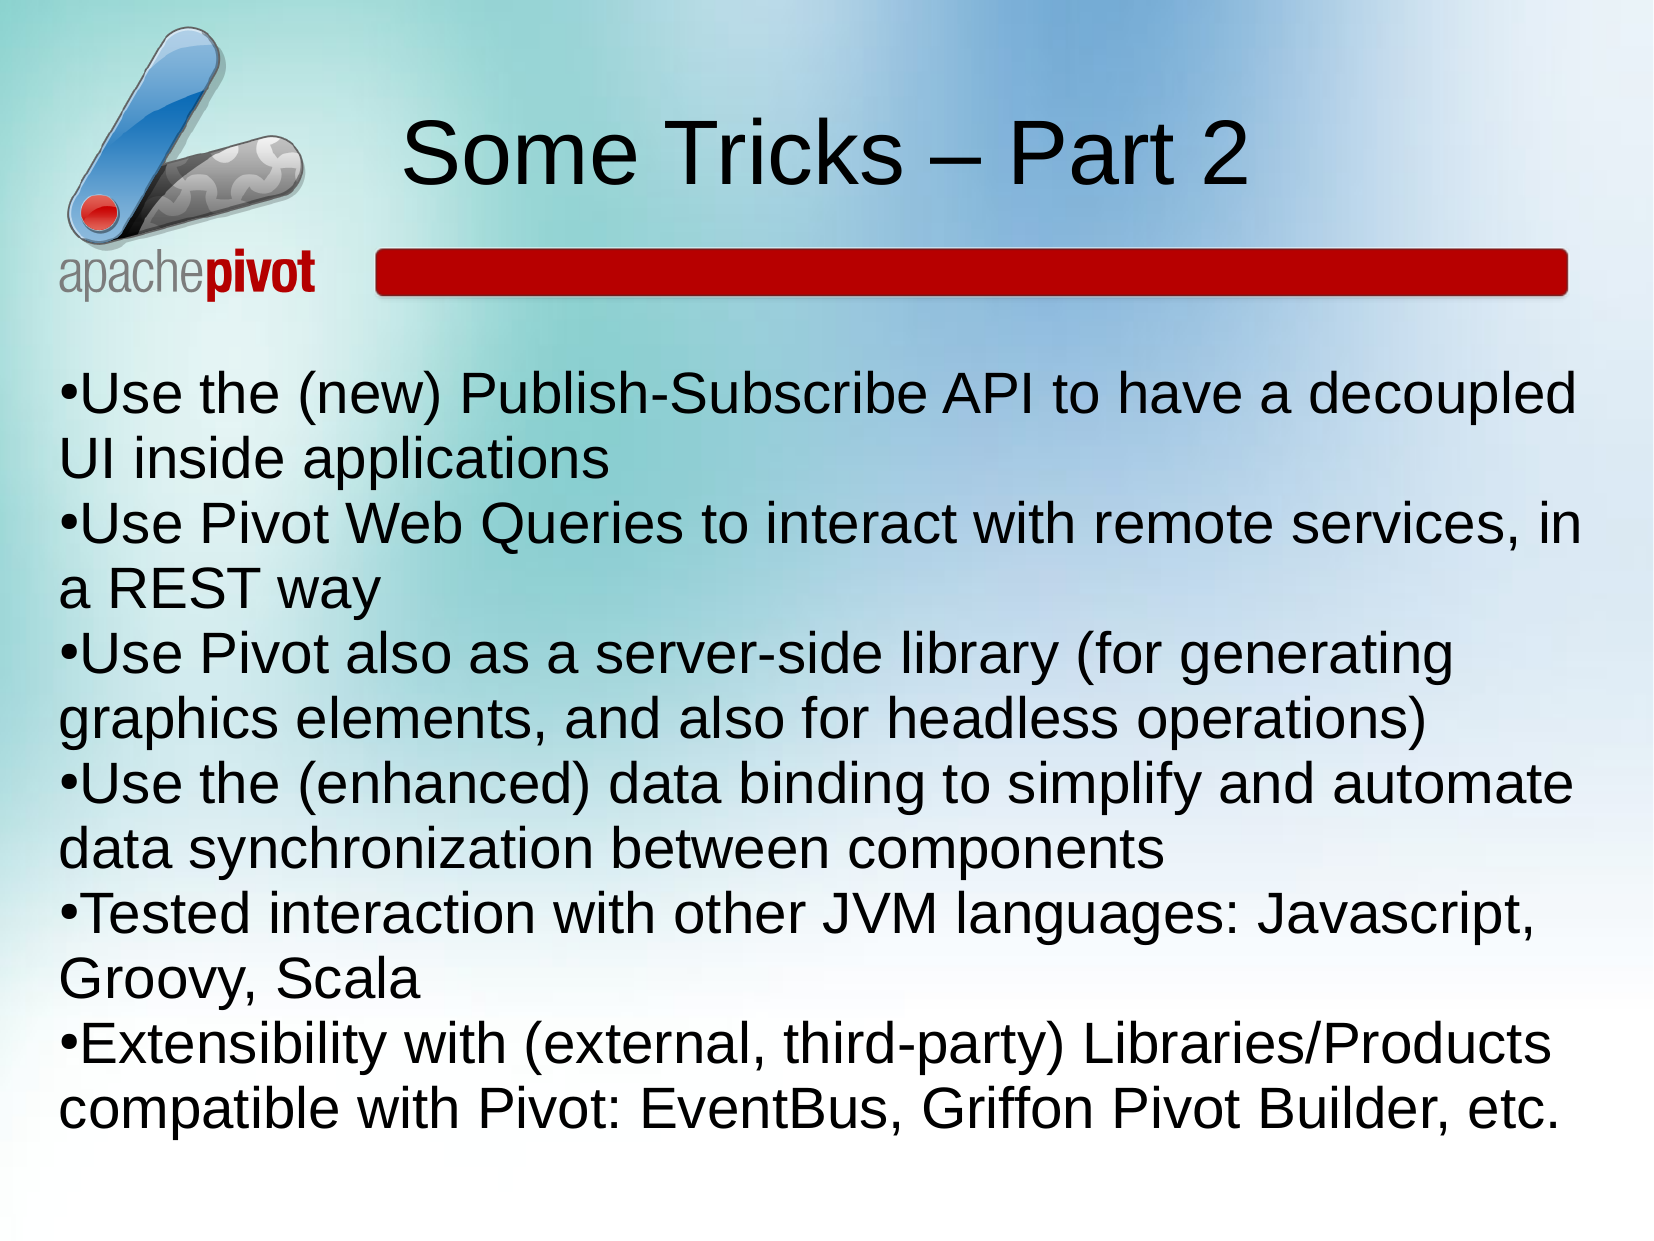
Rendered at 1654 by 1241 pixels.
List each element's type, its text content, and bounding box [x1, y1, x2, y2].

subtitle Use the (new) Publish-Subscribe API to have a decoupled UI inside applications Use Pivot Web Queries to interact with remote services, in a REST way Use Pivot also as a server-side library (for generating graphics elements, and also for headless operations) Use the (enhanced) data binding to simplify and automate data synchronization between components Tested interaction with other JVM languages: Javascript, Groovy, Scala Extensibility with (external, third-party) Libraries/Products compatible with Pivot: EventBus, Griffon Pivot Builder, etc. [59, 290, 1595, 1211]
title Some Tricks – Part 2 [315, 49, 1571, 257]
picture [0, 0, 1654, 1241]
